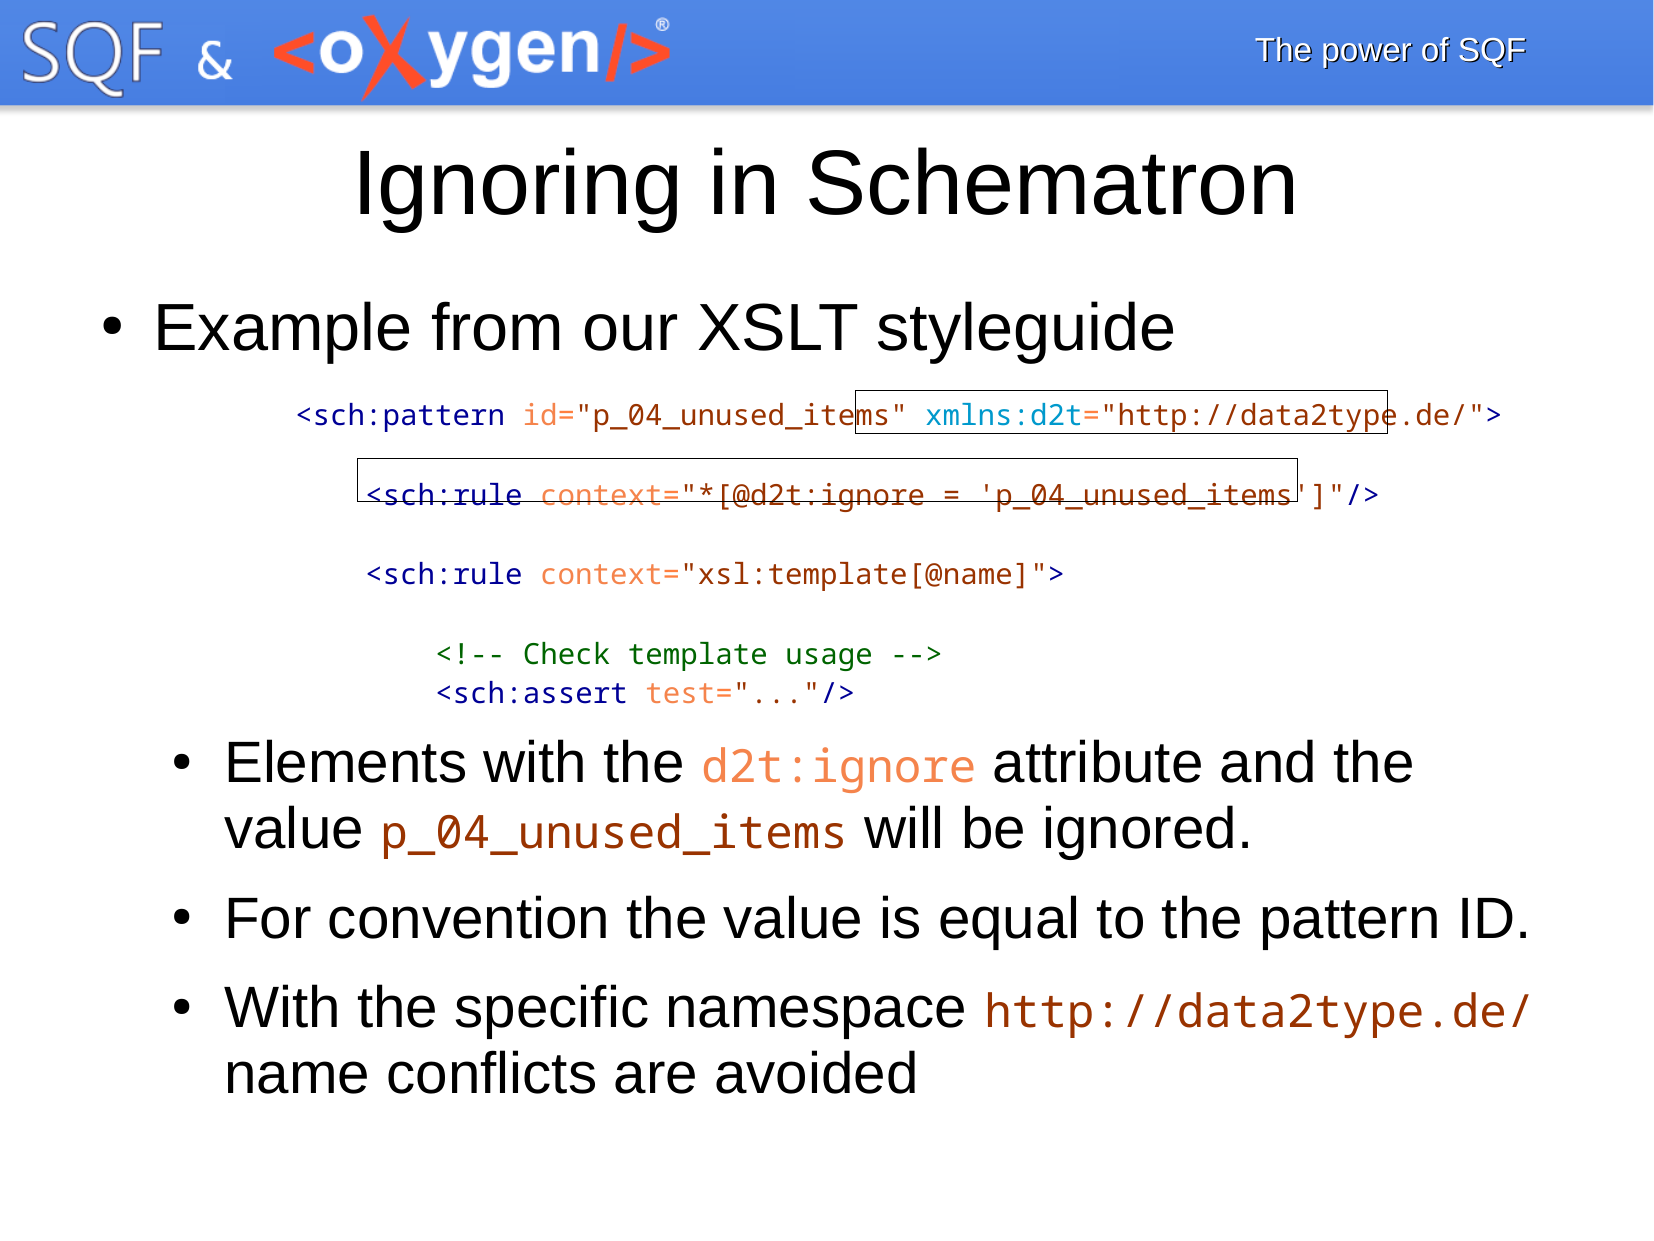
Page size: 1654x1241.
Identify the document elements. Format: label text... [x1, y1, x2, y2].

title Ignoring in Schematron [82, 78, 1571, 287]
picture [0, 0, 1654, 119]
list Example from our XSLT styleguide <sch:pattern id="p_04_unused_items" xmlns:d2t="http://data2type.de/"> <sch:rule context="*[@d2t:ignore = 'p_04_unused_items']"/> <sch:rule context="xsl:template[@name]"> <!-- Check template usage --> <sch:assert test="..."/> Elements with the d2t:ignore attribute and the value p_04_unused_items will be ignored. For convention the value is equal to the pattern ID. With the specific namespace http://data2type.de/ name conflicts are avoided [82, 290, 1571, 1058]
